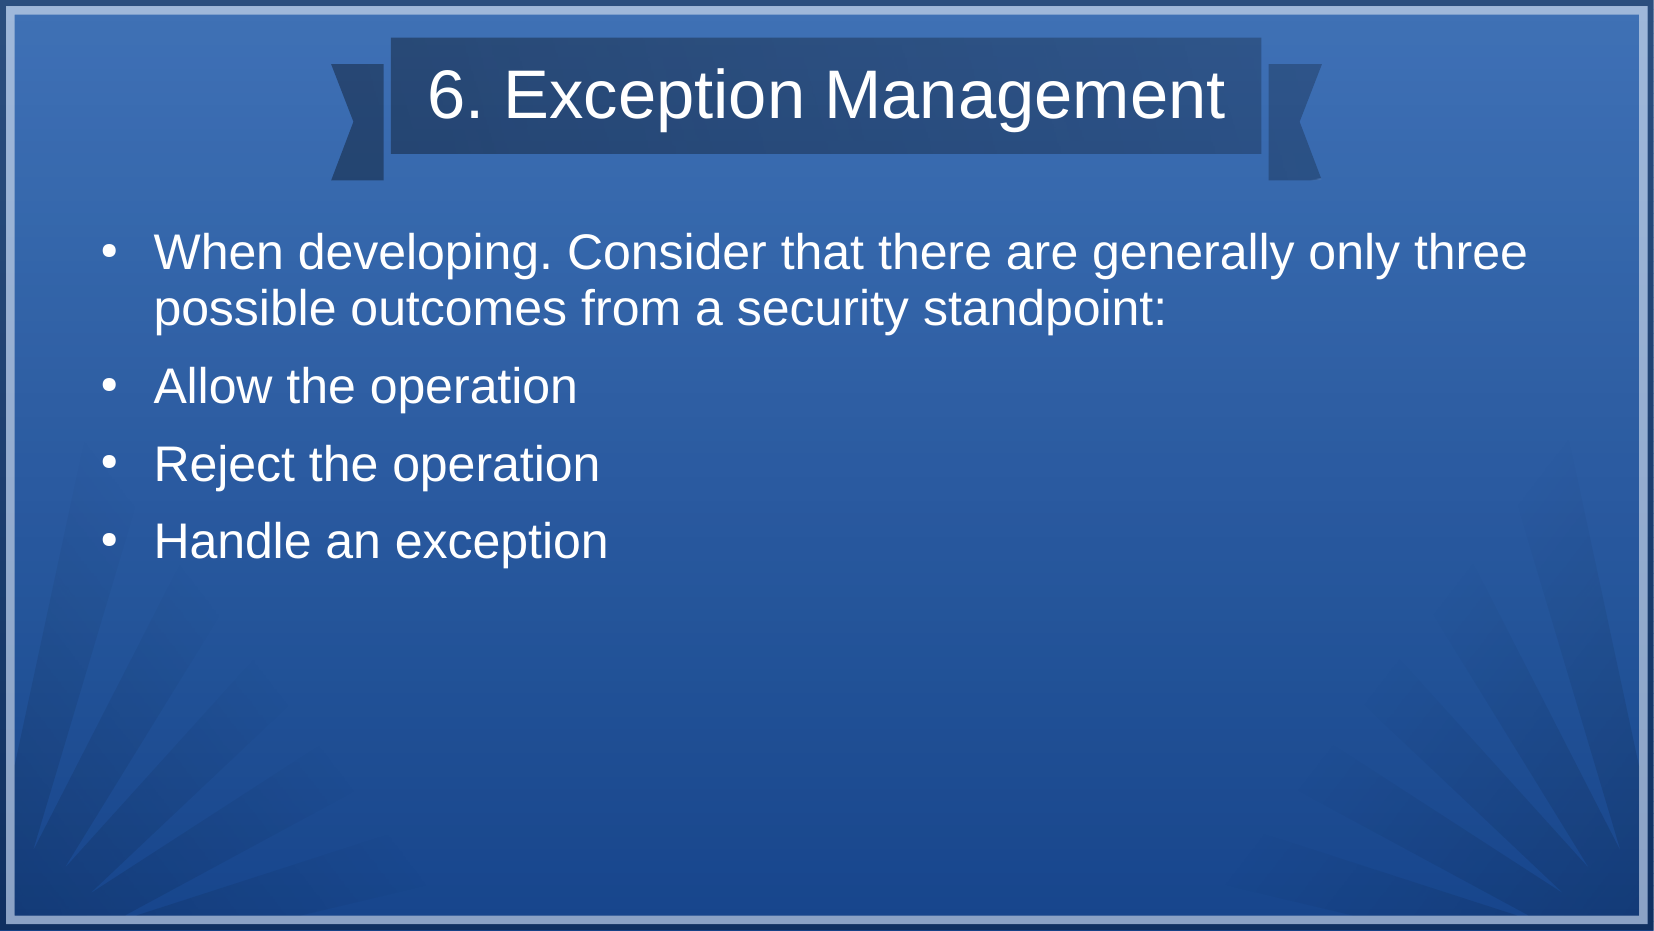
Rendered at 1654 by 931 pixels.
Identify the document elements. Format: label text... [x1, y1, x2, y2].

title 6. Exception Management [389, 35, 1264, 154]
list When developing. Consider that there are generally only three possible outcomes from a security standpoint: Allow the operation Reject the operation Handle an exception [82, 224, 1571, 848]
